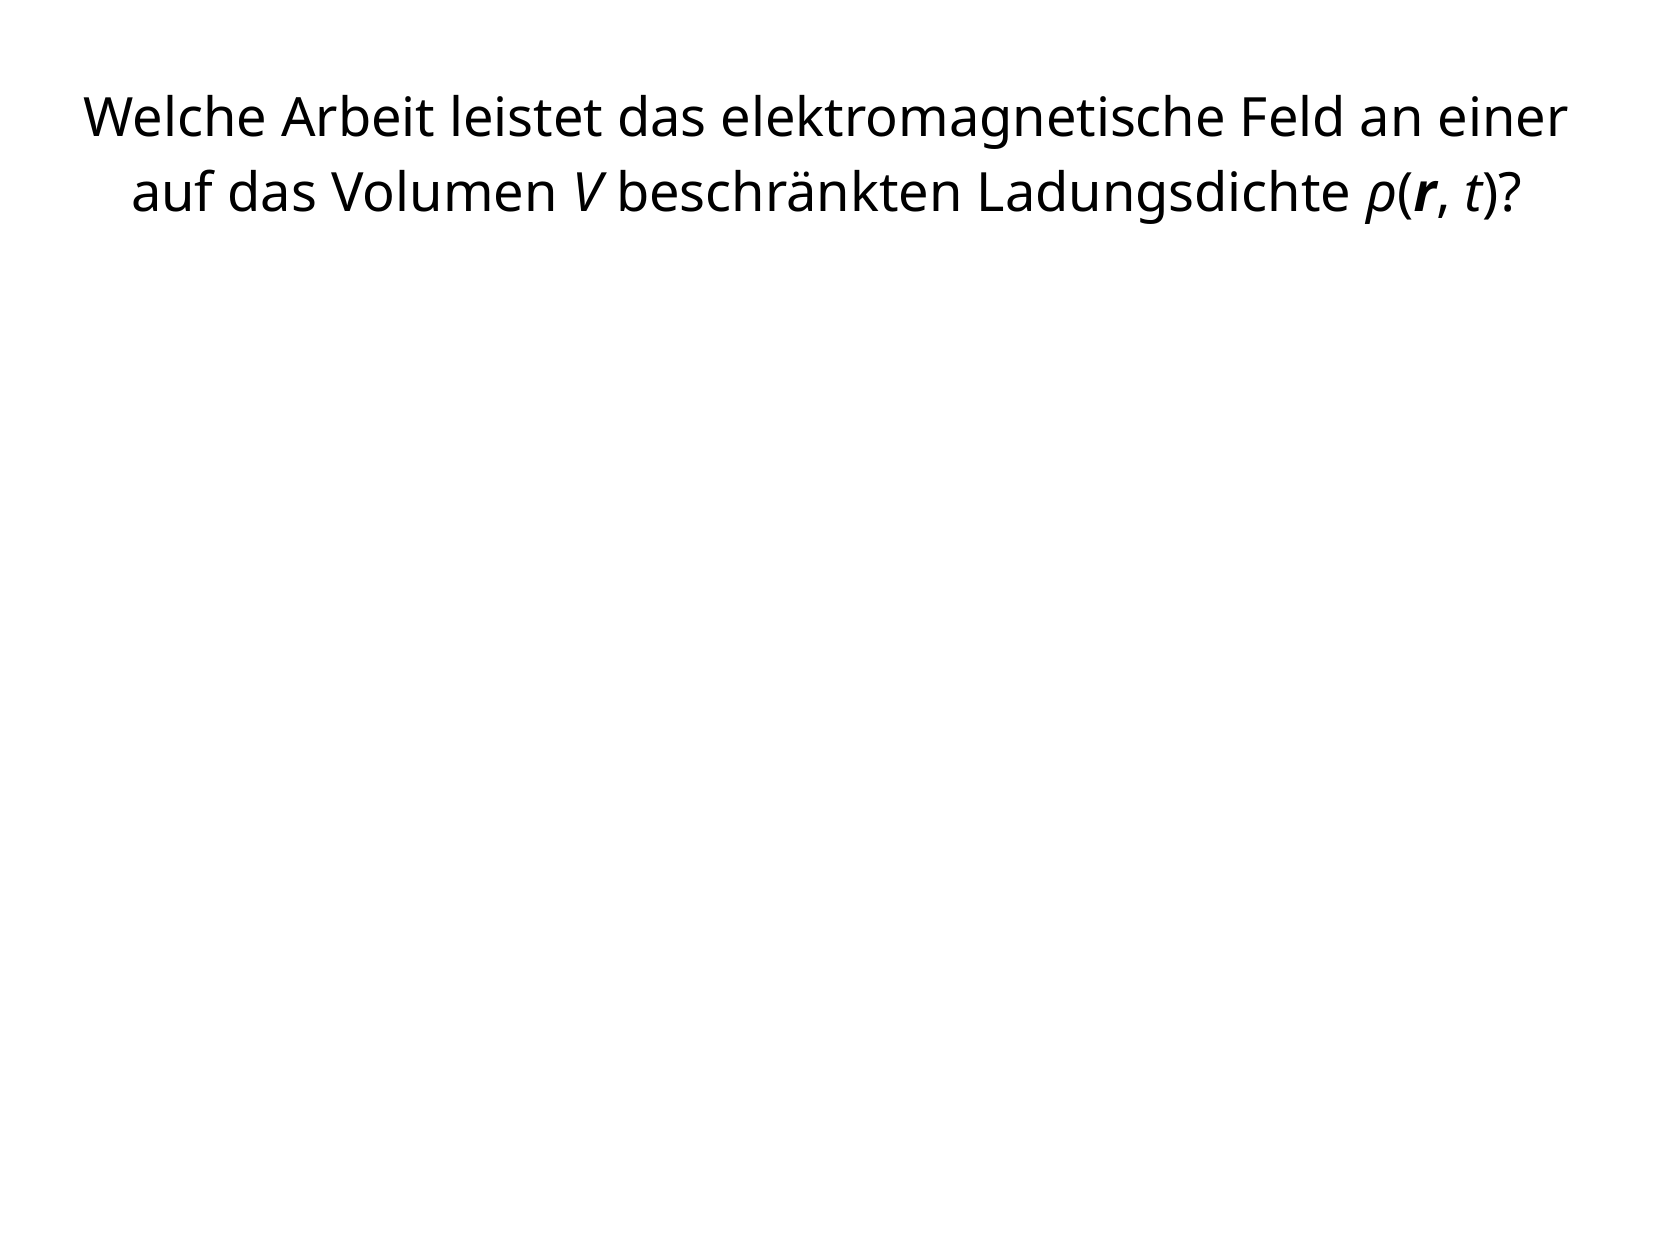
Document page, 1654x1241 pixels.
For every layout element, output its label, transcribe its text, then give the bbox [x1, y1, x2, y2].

title Welche Arbeit leistet das elektromagnetische Feld an einer auf das Volumen V beschränkten Ladungsdichte ρ(r, t)? [82, 49, 1571, 257]
